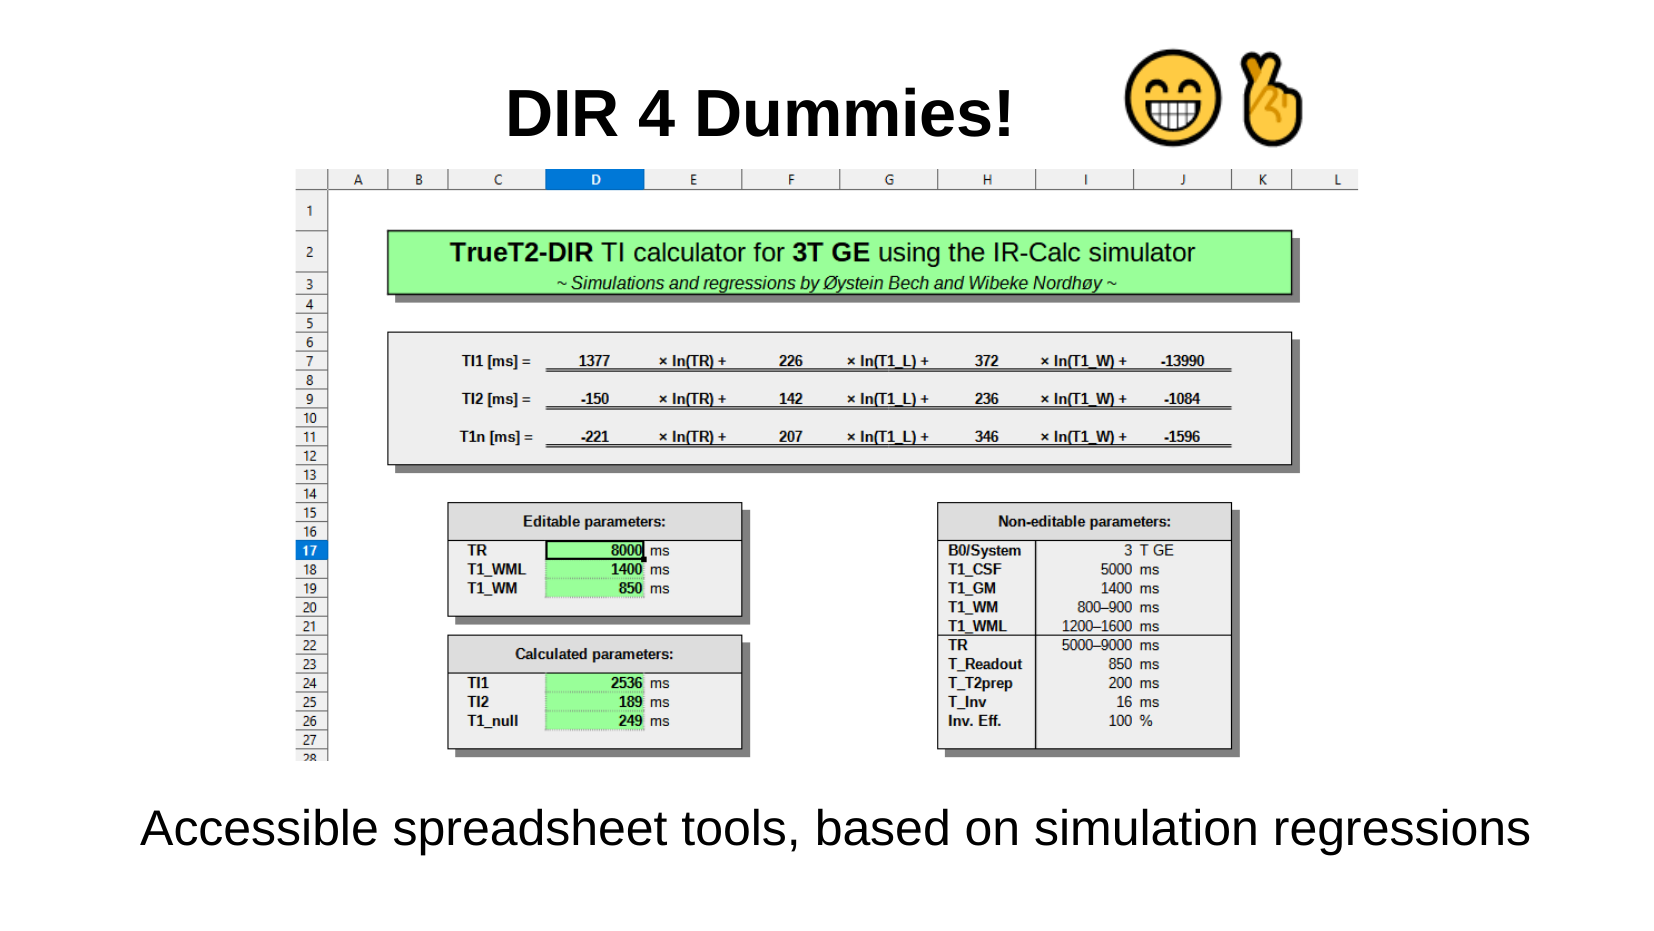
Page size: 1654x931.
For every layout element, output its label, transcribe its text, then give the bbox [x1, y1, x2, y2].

text_box Accessible spreadsheet tools, based on simulation regressions [82, 797, 1571, 869]
picture [1116, 42, 1312, 159]
picture [295, 169, 1359, 761]
title DIR 4 Dummies! [82, 36, 1569, 191]
